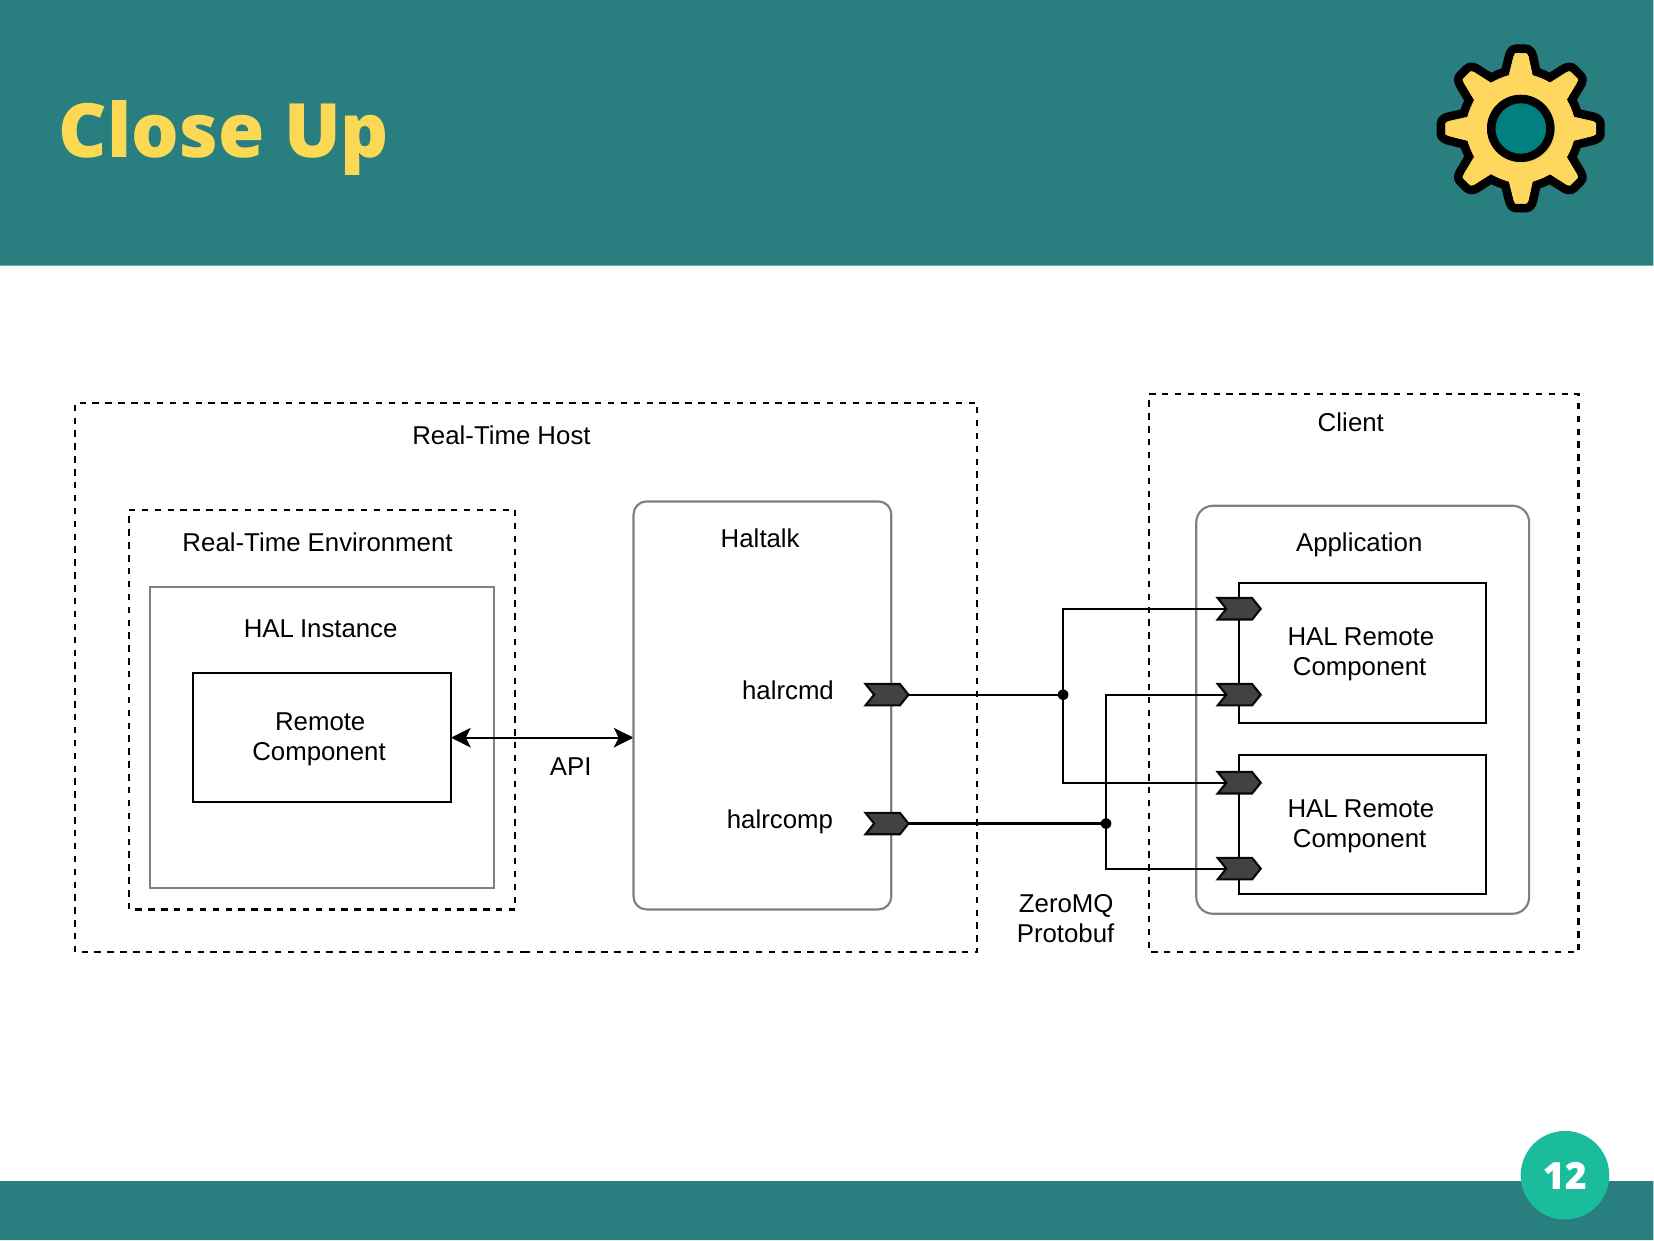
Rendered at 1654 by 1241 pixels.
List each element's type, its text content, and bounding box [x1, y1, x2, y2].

title Close Up [59, 49, 1595, 207]
picture [70, 389, 1583, 957]
